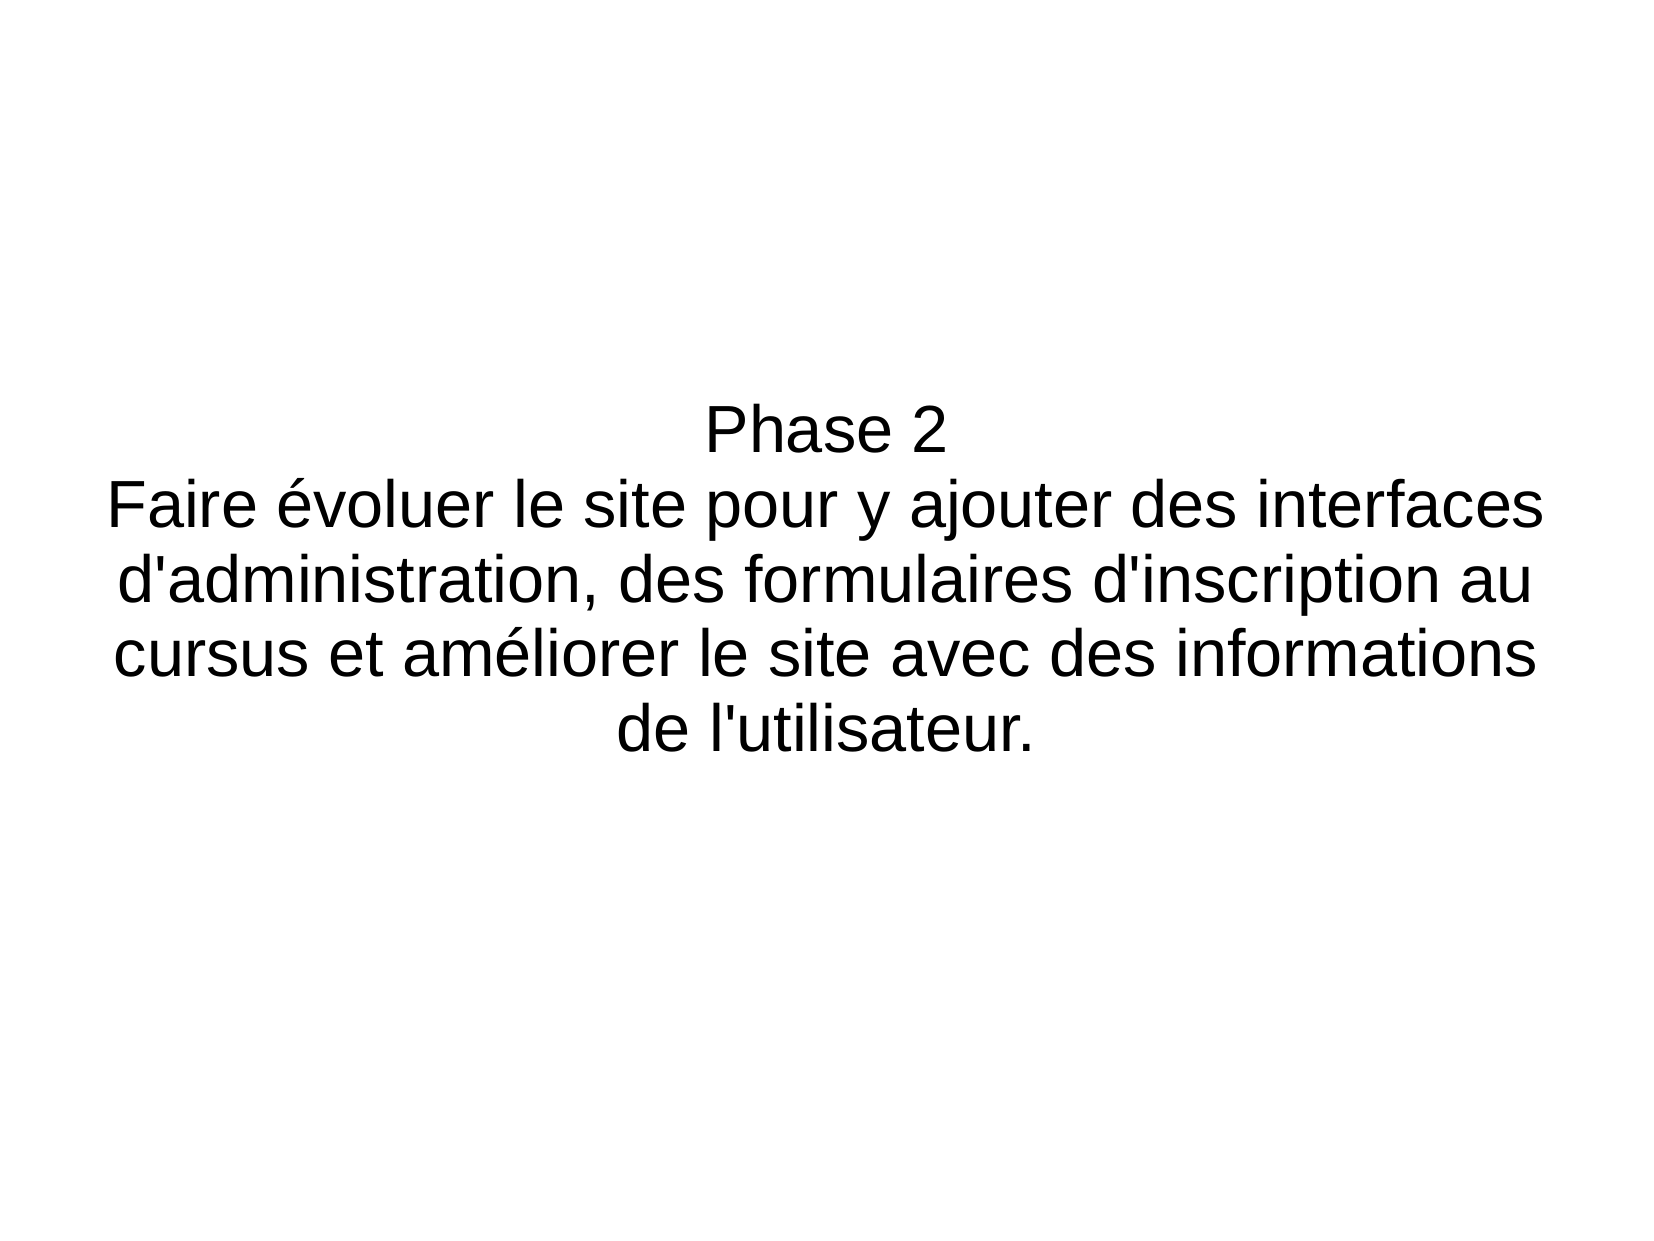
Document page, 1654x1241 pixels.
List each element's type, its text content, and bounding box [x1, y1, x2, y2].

subtitle Phase 2 Faire évoluer le site pour y ajouter des interfaces d'administration, des formulaires d'inscription au cursus et améliorer le site avec des informations de l'utilisateur. [82, 49, 1571, 1109]
